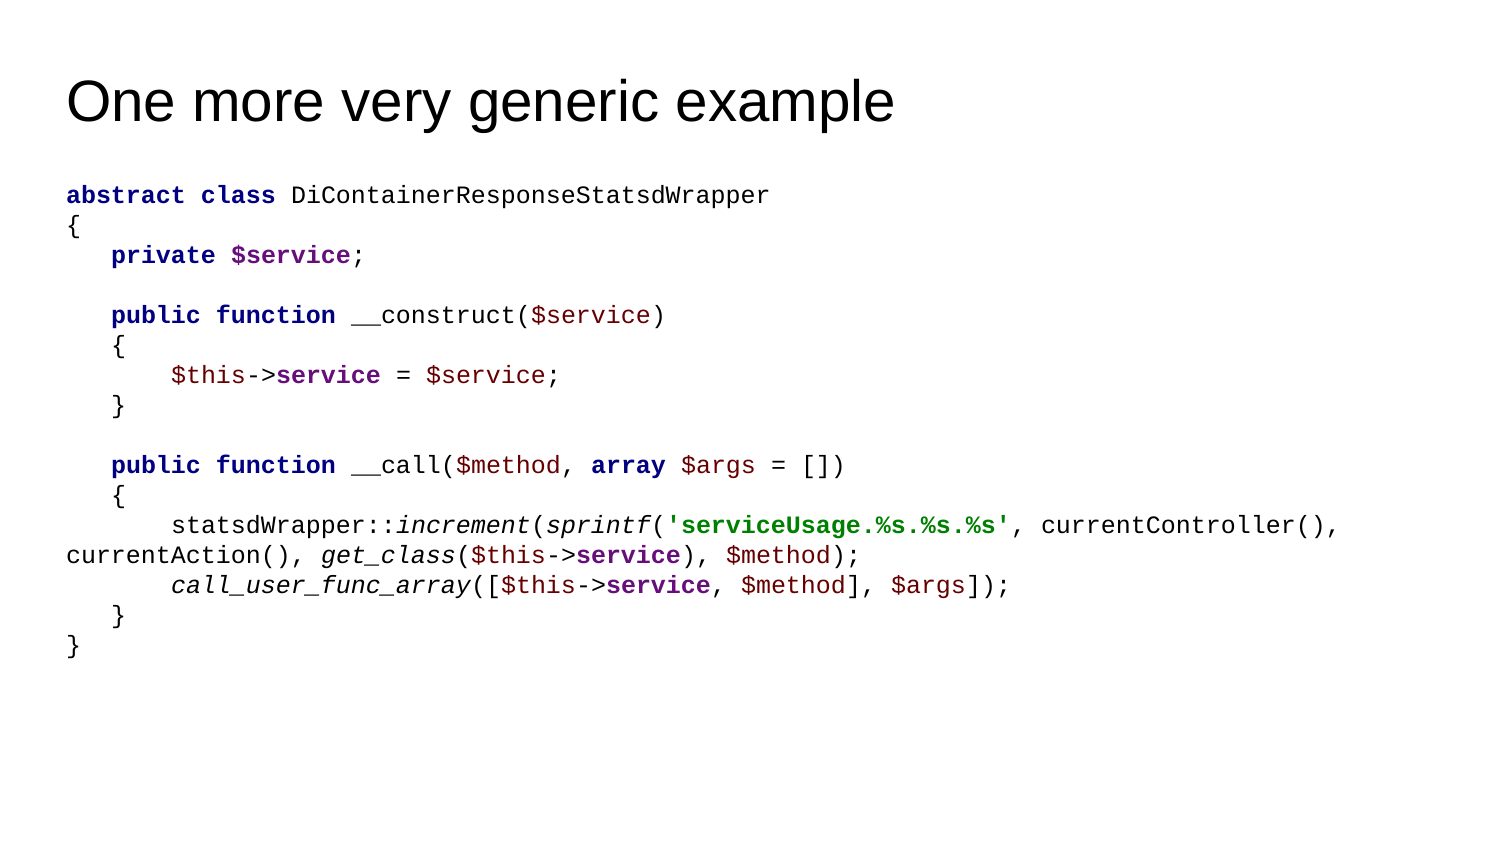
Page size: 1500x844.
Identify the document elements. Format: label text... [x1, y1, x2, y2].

title One more very generic example [51, 48, 1449, 142]
list abstract class DiContainerResponseStatsdWrapper { private $service; public function __construct($service) { $this->service = $service; } public function __call($method, array $args = []) { statsdWrapper::increment(sprintf('serviceUsage.%s.%s.%s', currentController(), currentAction(), get_class($this->service), $method); call_user_func_array([$this->service, $method], $args]); } } [51, 164, 1449, 725]
